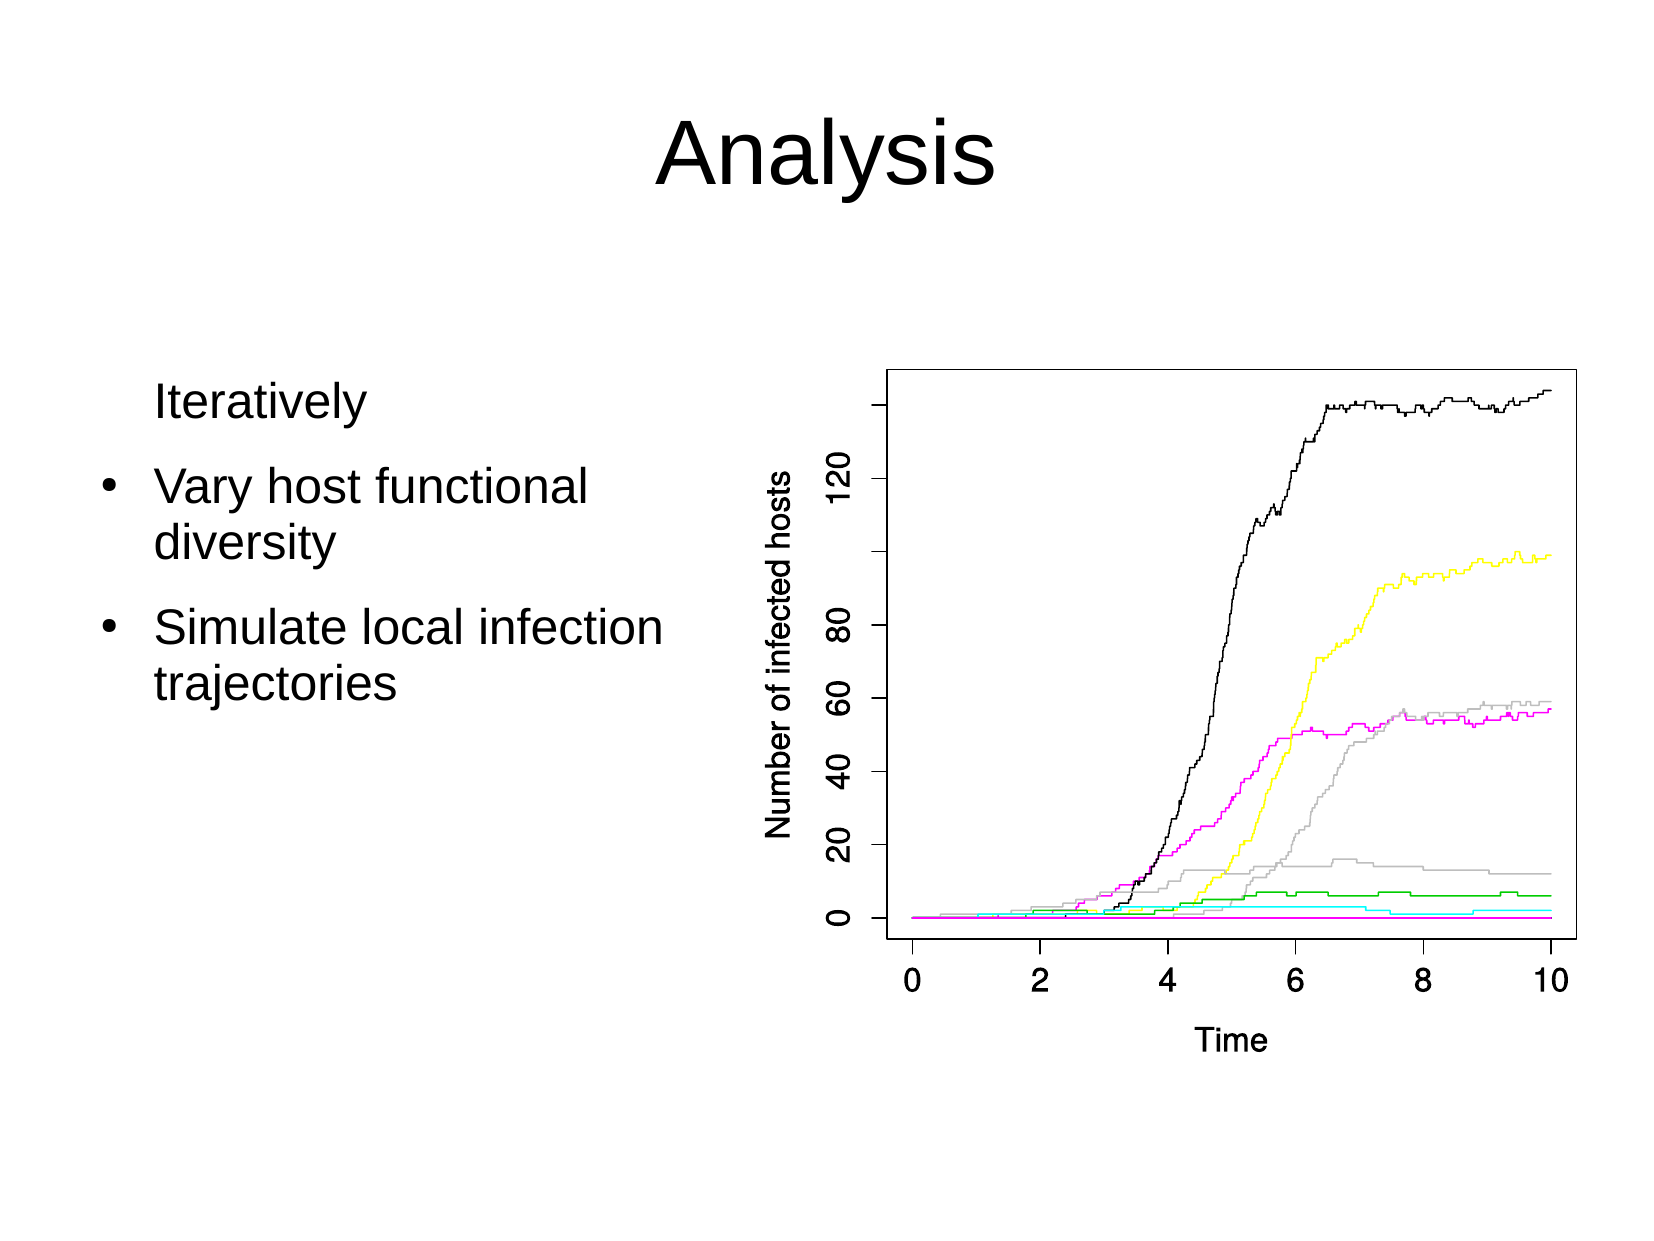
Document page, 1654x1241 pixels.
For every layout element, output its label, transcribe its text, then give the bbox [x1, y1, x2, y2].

title Analysis [82, 49, 1571, 257]
picture [722, 204, 1654, 1144]
list Iteratively Vary host functional diversity Simulate local infection trajectories [82, 372, 706, 1093]
